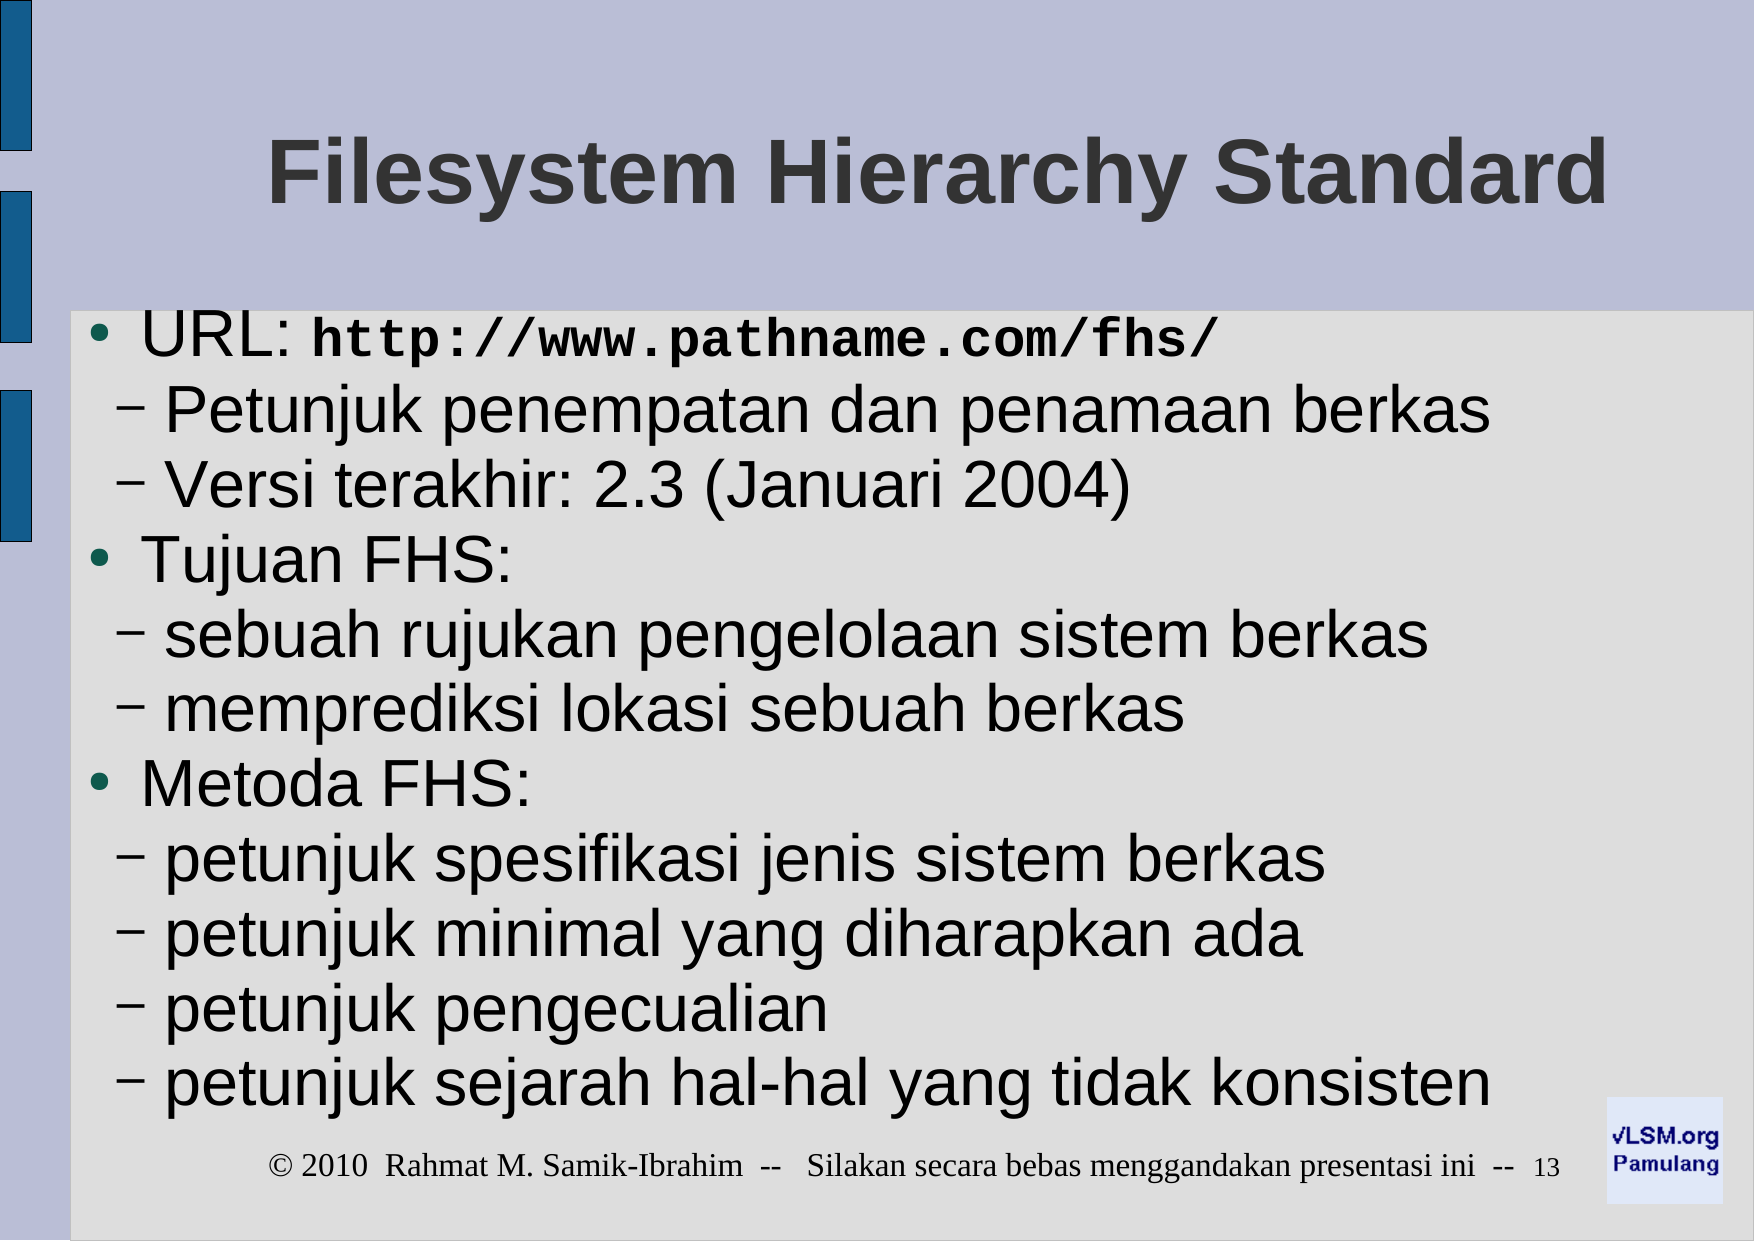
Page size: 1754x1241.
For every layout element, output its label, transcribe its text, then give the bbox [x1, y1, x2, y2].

list URL: http://www.pathname.com/fhs/ Petunjuk penempatan dan penamaan berkas Versi terakhir: 2.3 (Januari 2004) Tujuan FHS: sebuah rujukan pengelolaan sistem berkas memprediksi lokasi sebuah berkas Metoda FHS: petunjuk spesifikasi jenis sistem berkas petunjuk minimal yang diharapkan ada petunjuk pengecualian petunjuk sejarah hal-hal yang tidak konsisten [69, 295, 1640, 1121]
picture [1607, 1097, 1723, 1204]
title Filesystem Hierarchy Standard [77, 99, 1700, 244]
